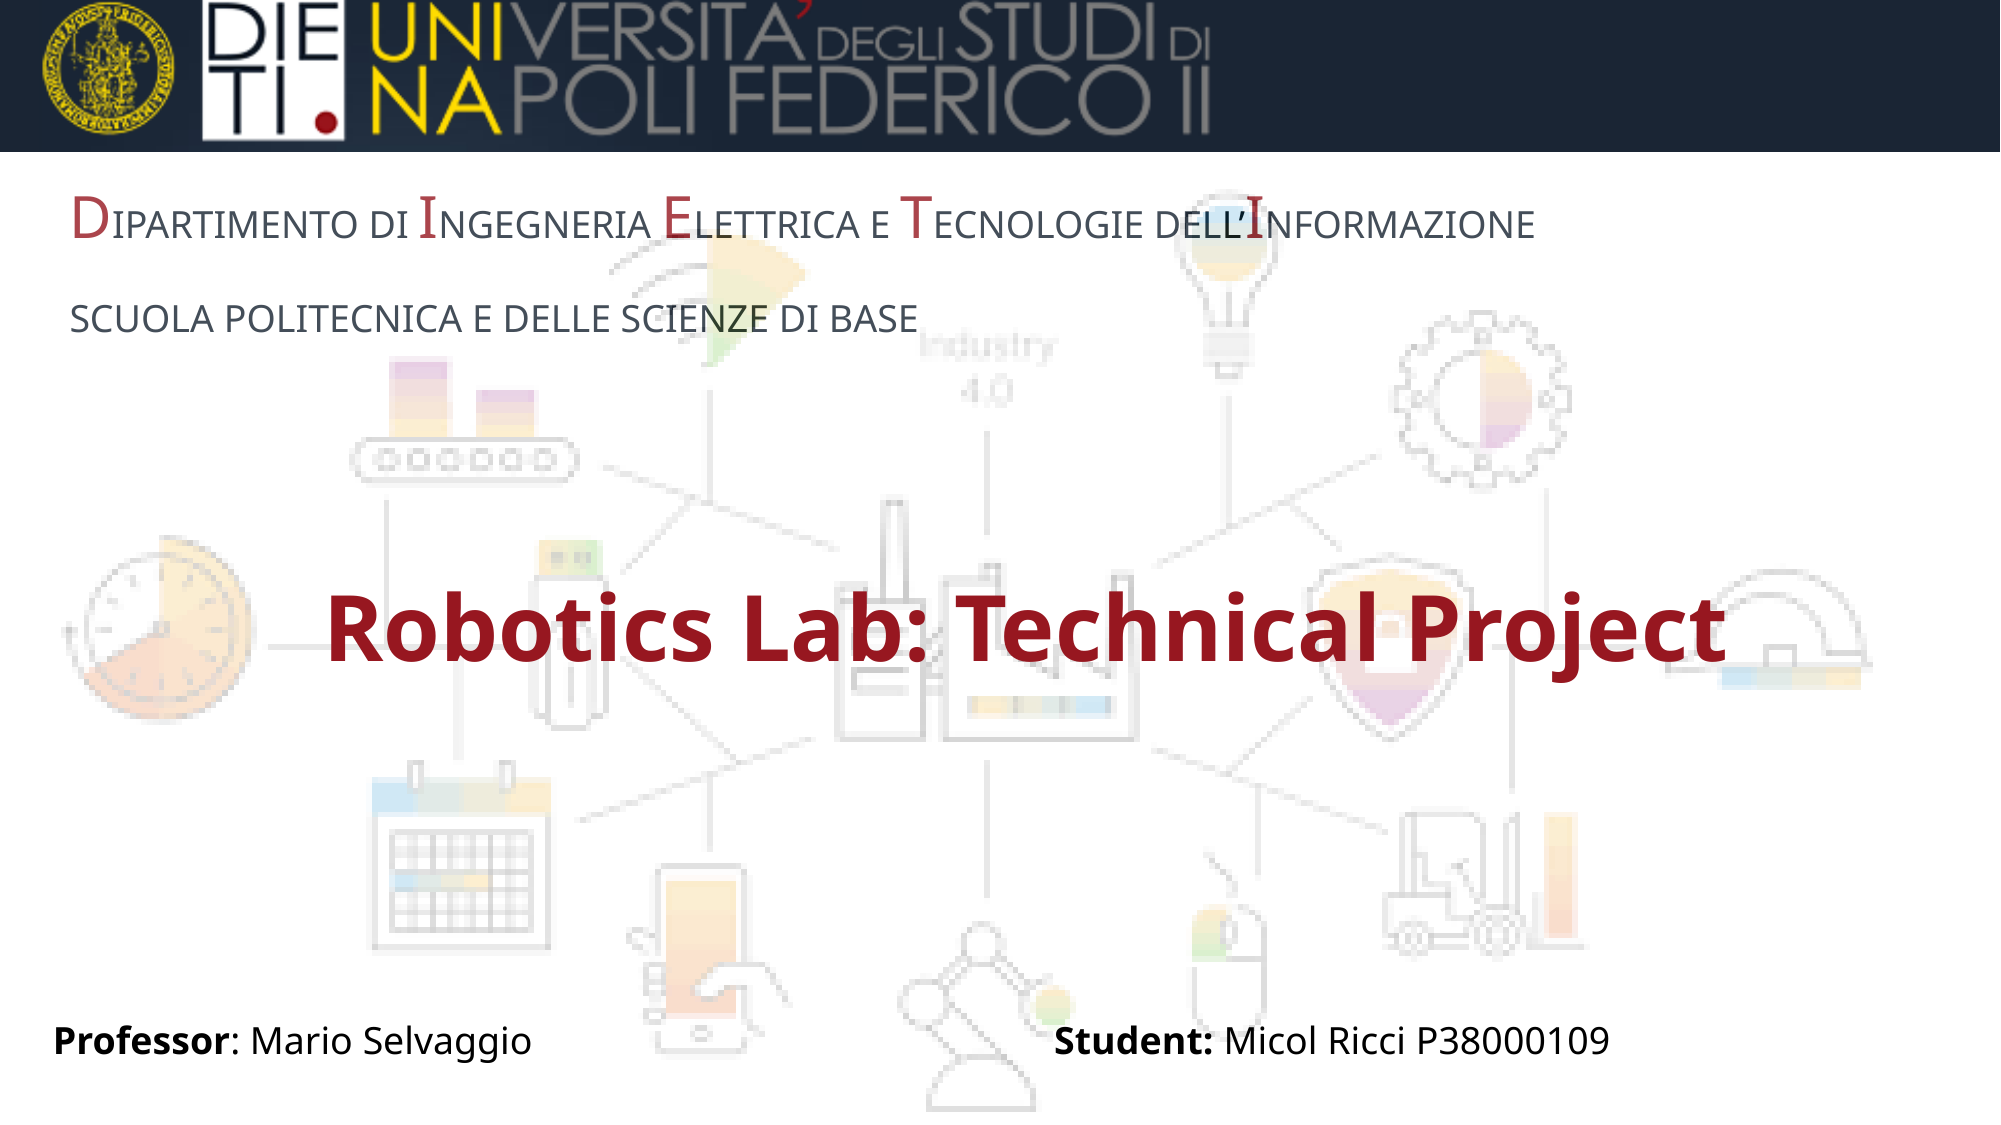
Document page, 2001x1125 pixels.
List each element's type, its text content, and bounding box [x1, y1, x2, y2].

text_box DIPARTIMENTO DI INGEGNERIA ELETTRICA E TECNOLOGIE DELL’INFORMAZIONE SCUOLA POLITECNICA E DELLE SCIENZE DI BASE [54, 172, 1552, 348]
text_box Robotics Lab: Technical Project [38, 562, 2000, 834]
picture [0, 0, 2000, 152]
picture [61, 834, 1873, 1009]
text_box Professor: Mario Selvaggio Student: Micol Ricci P38000109 [38, 1009, 1983, 1115]
picture [61, 189, 1873, 562]
